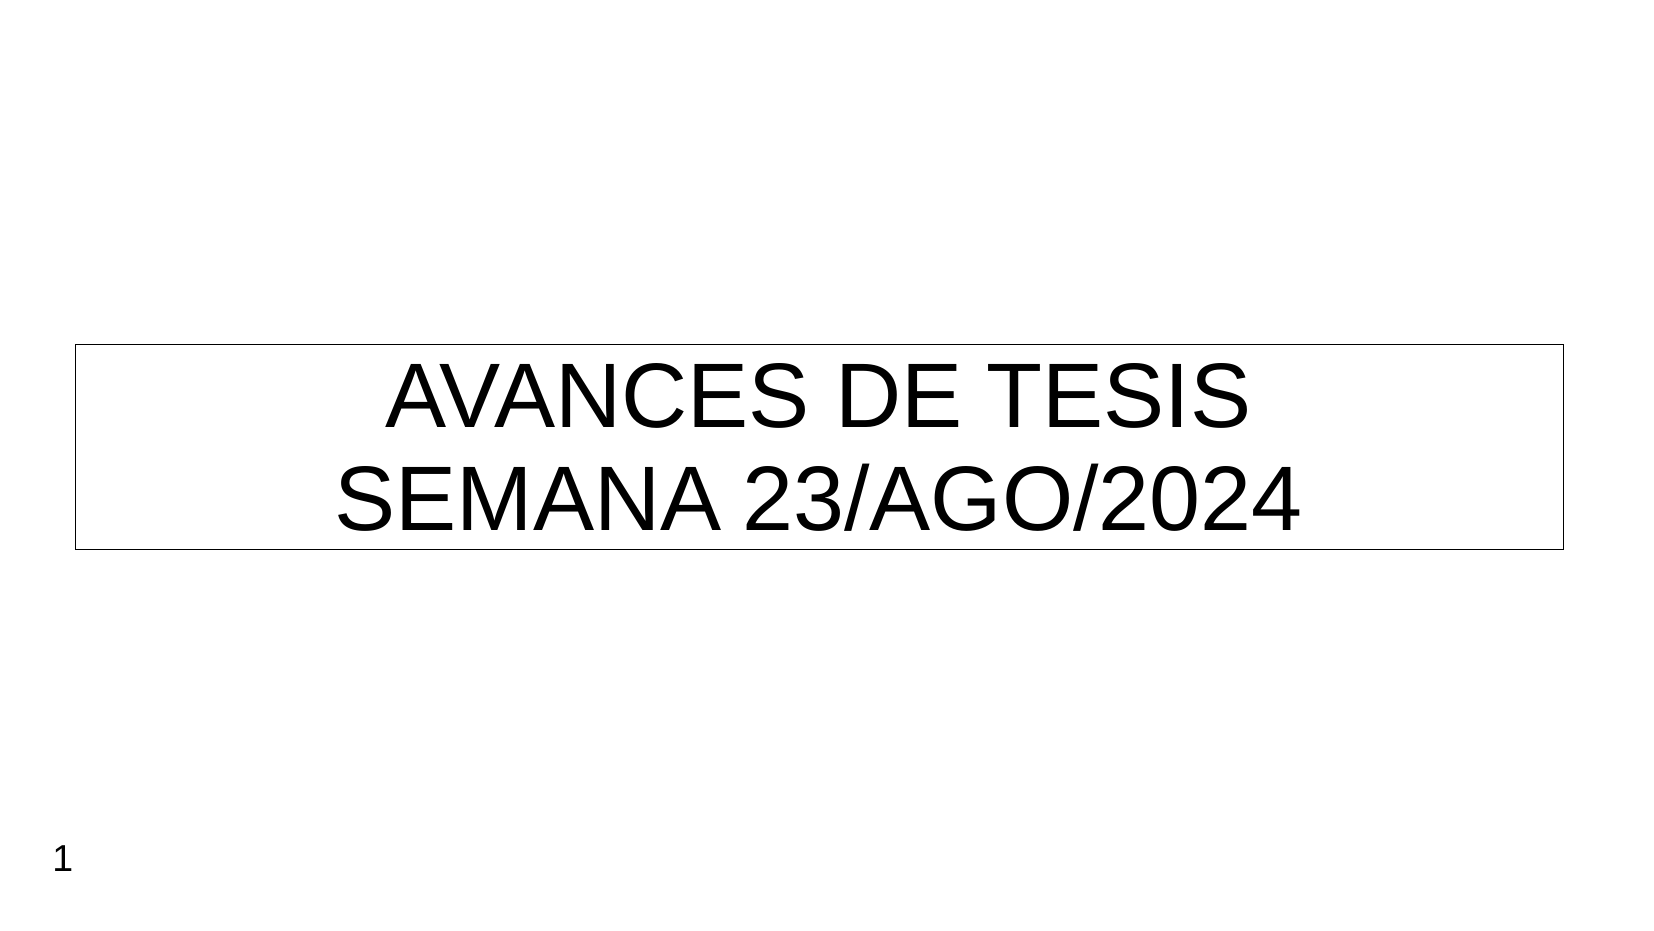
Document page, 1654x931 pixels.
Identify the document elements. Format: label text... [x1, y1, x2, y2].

text_box <number> [37, 829, 667, 901]
title AVANCES DE TESIS SEMANA 23/AGO/2024 [75, 344, 1564, 550]
